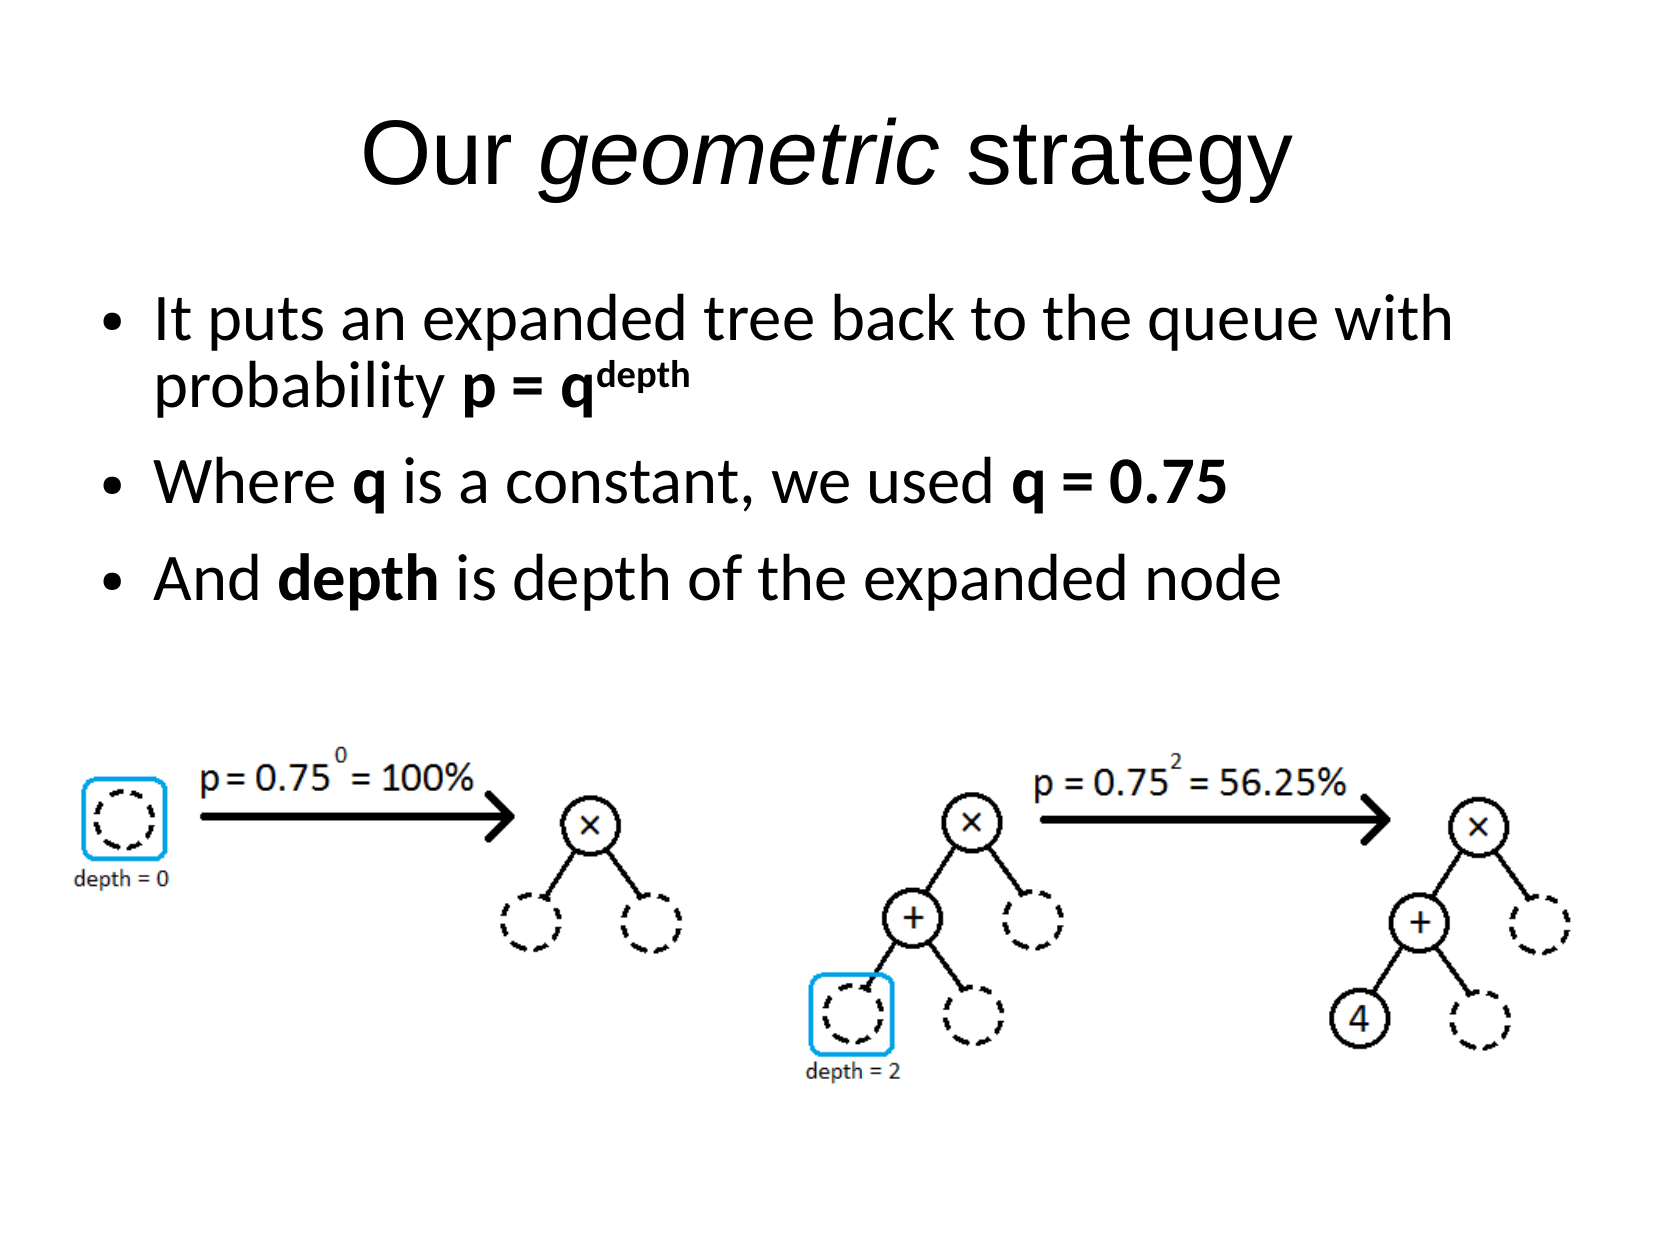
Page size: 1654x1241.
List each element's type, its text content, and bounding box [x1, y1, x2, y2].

picture [55, 719, 1583, 1104]
list It puts an expanded tree back to the queue with probability p = qdepth Where q is a constant, we used q = 0.75 And depth is depth of the expanded node [82, 290, 1538, 676]
title Our geometric strategy [82, 49, 1571, 257]
